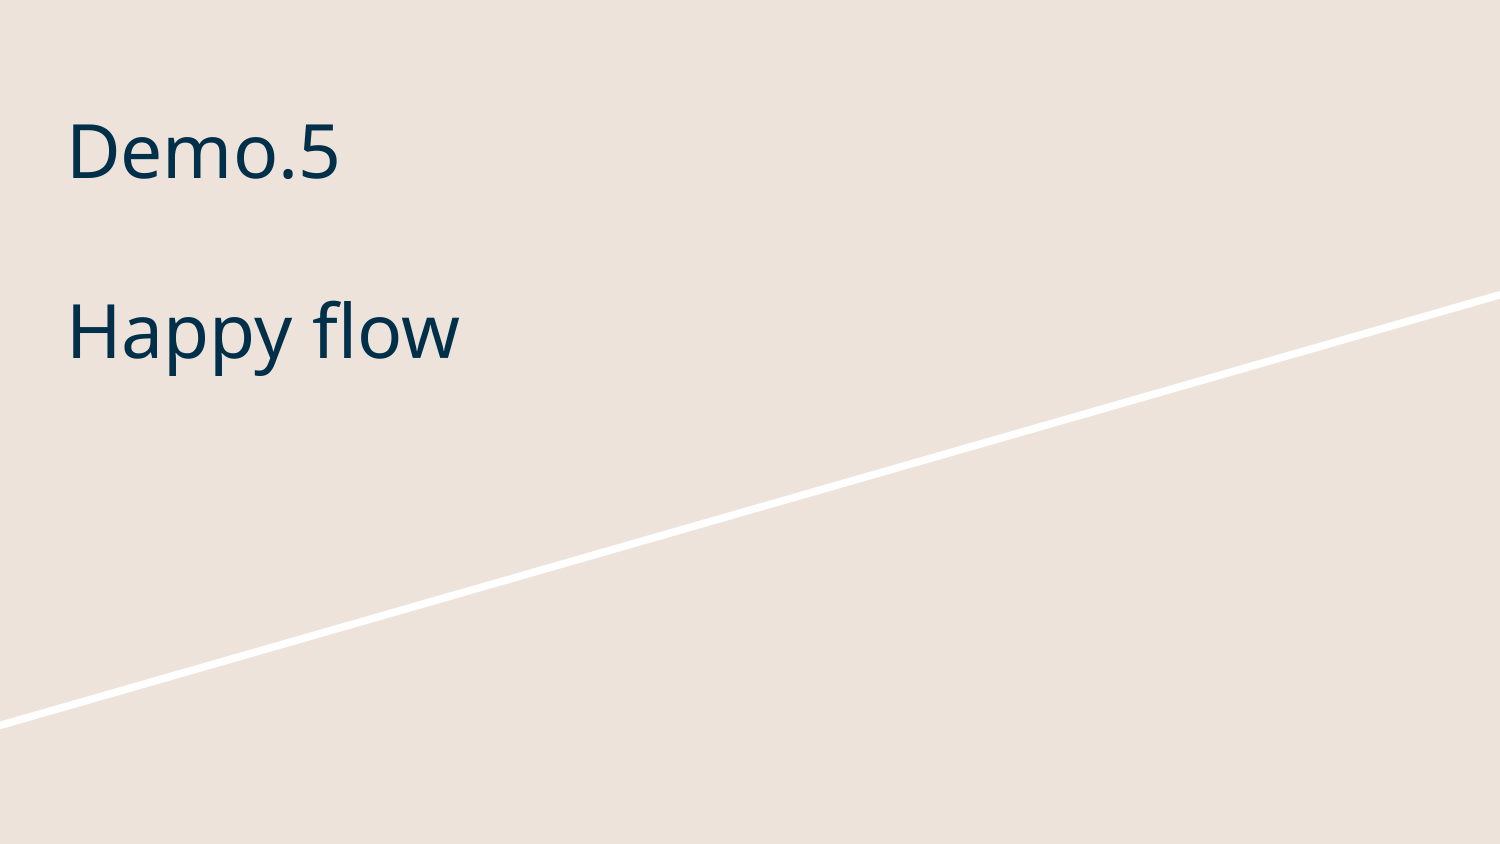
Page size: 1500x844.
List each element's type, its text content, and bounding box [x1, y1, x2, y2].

title Demo.5 Happy flow [51, 88, 1449, 474]
